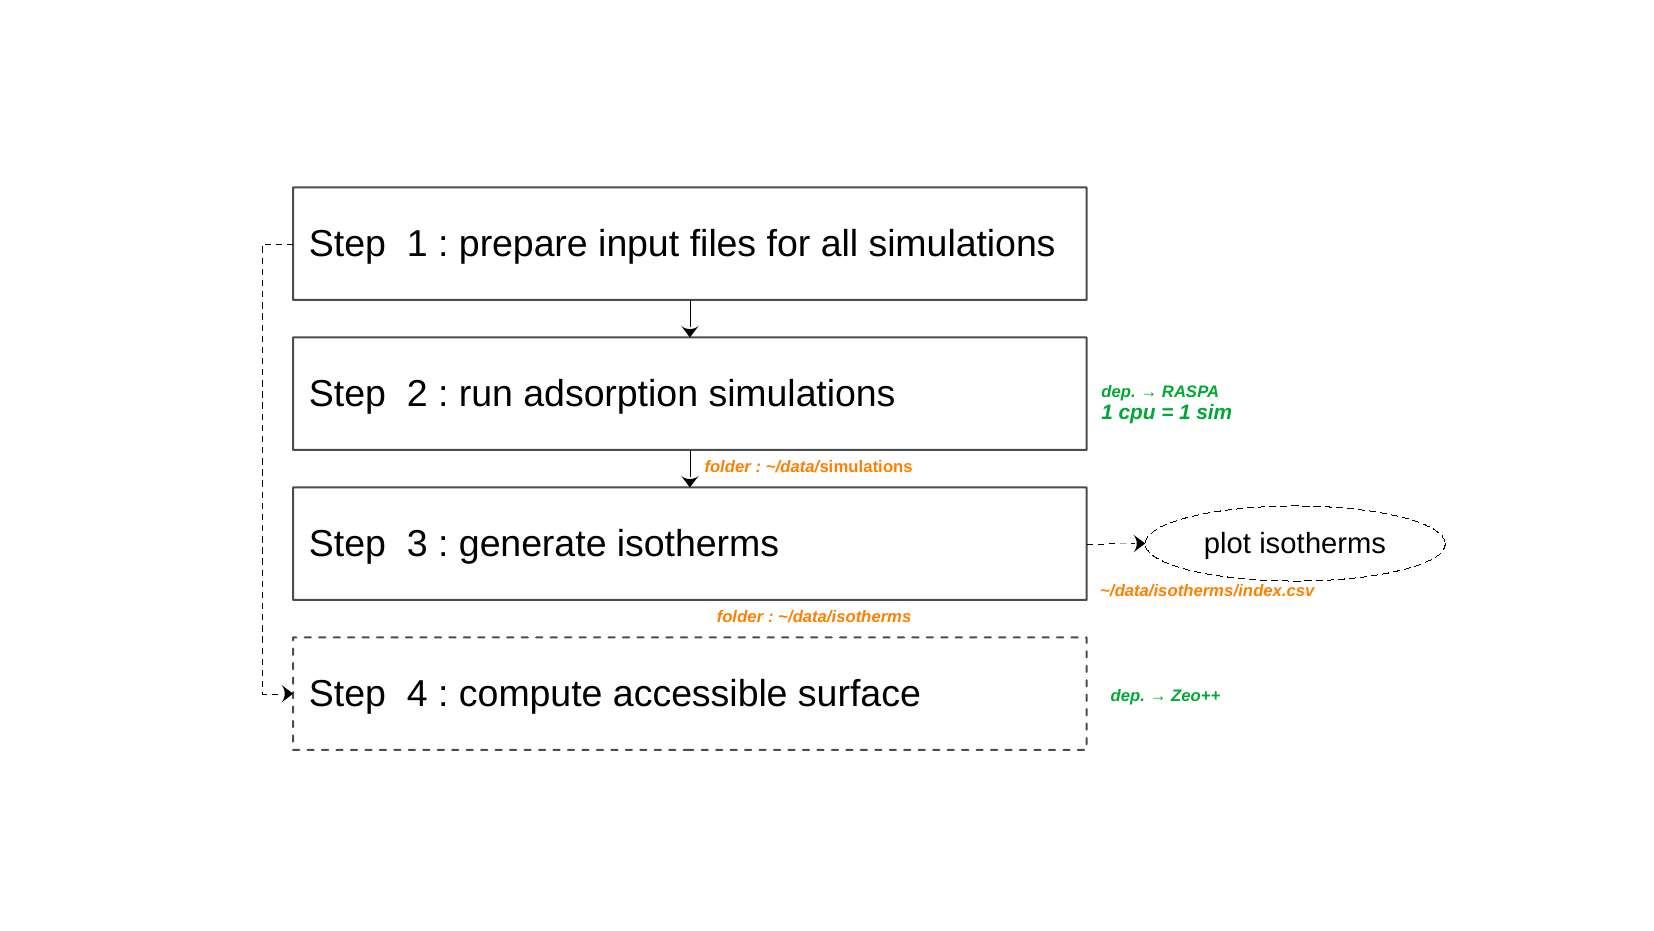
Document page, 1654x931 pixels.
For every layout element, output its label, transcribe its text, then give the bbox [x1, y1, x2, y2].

text_box folder : ~/data/simulations [689, 450, 994, 488]
text_box plot isotherms [1145, 505, 1446, 574]
text_box folder : ~/data/isotherms [702, 600, 1006, 637]
text_box dep. → Zeo++ [1095, 678, 1236, 713]
text_box Step 4 : compute accessible surface [293, 637, 1087, 750]
text_box ~/data/isotherms/index.csv [1080, 574, 1385, 612]
text_box Step 1 : prepare input files for all simulations [293, 187, 1087, 300]
text_box Step 2 : run adsorption simulations [293, 337, 1087, 450]
text_box Step 3 : generate isotherms [293, 487, 1087, 600]
text_box dep. → RASPA 1 cpu = 1 sim [1086, 374, 1248, 432]
